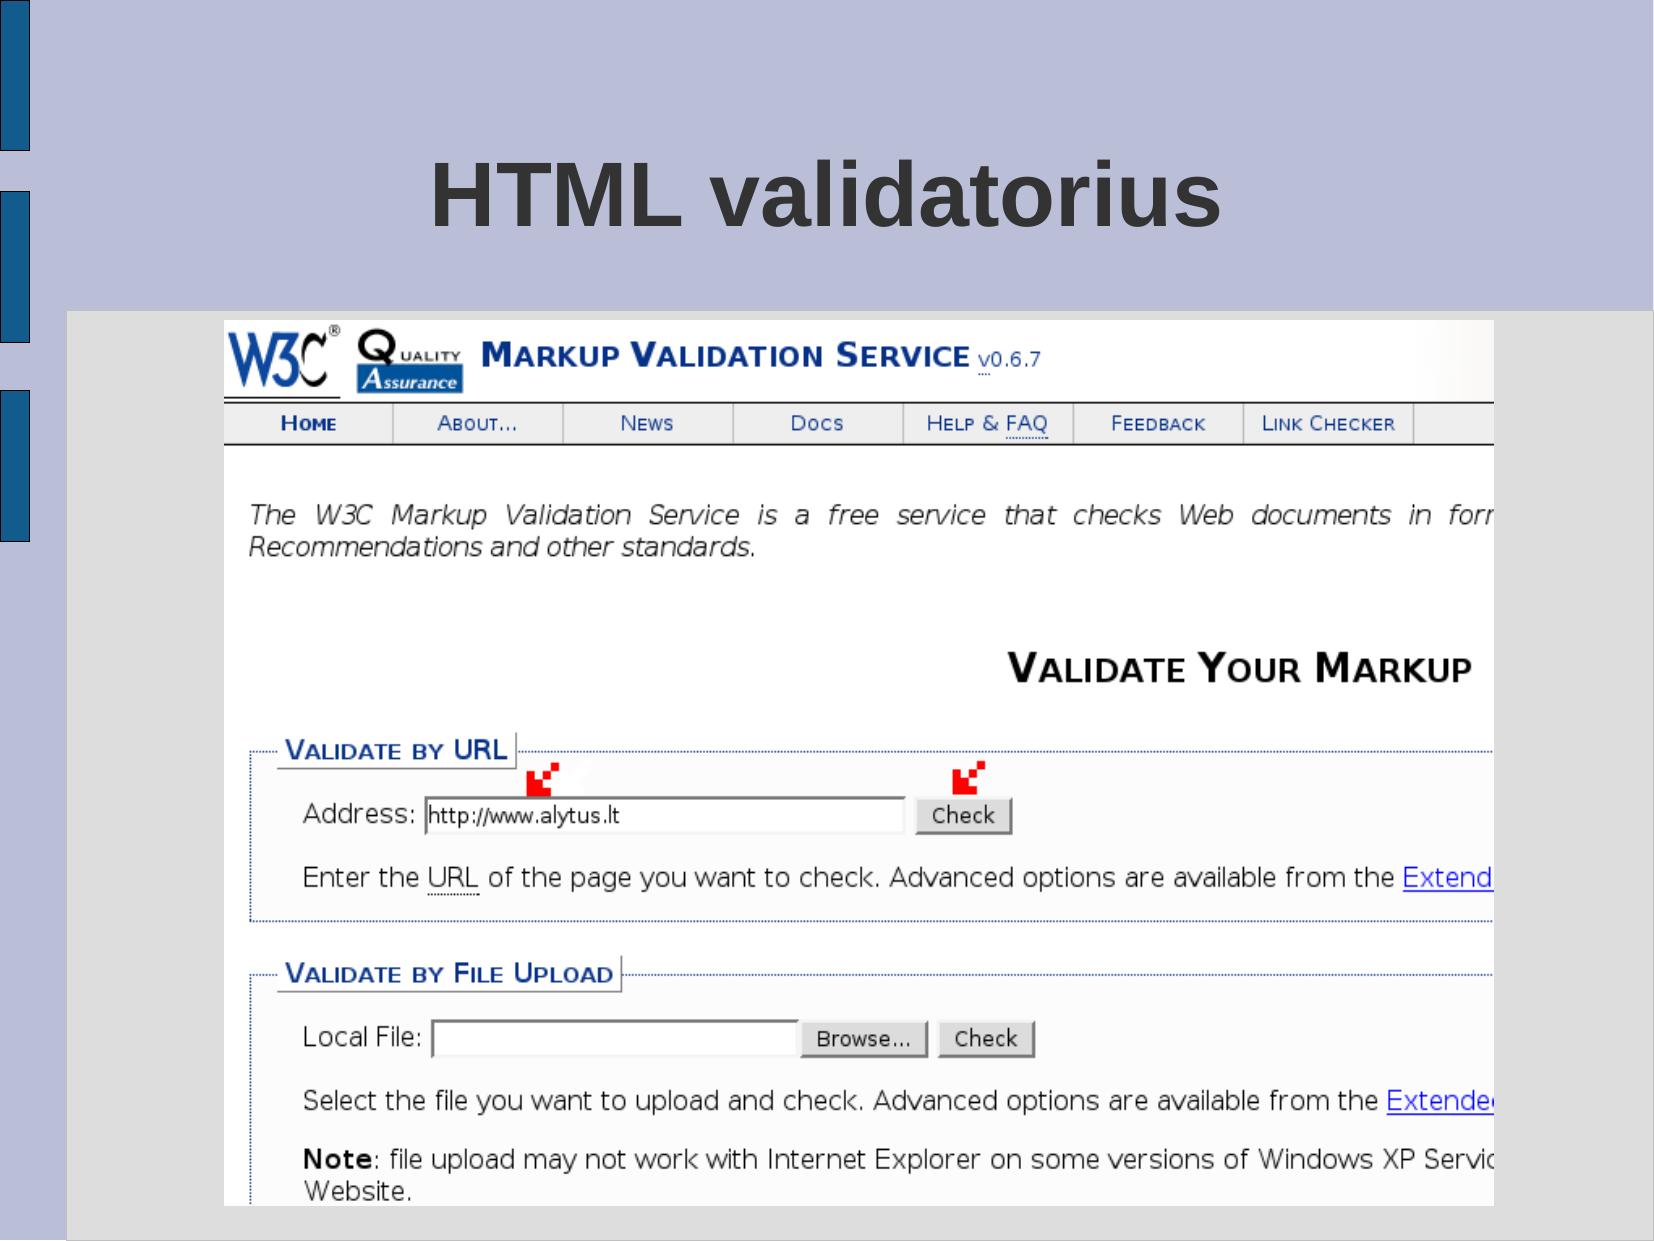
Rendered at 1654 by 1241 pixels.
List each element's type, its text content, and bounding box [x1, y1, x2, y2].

title HTML validatorius [121, 91, 1534, 299]
picture [224, 320, 1494, 1206]
text_box [794, 954, 803, 1037]
text_box [1278, 433, 1287, 515]
text_box [1419, 368, 1514, 451]
